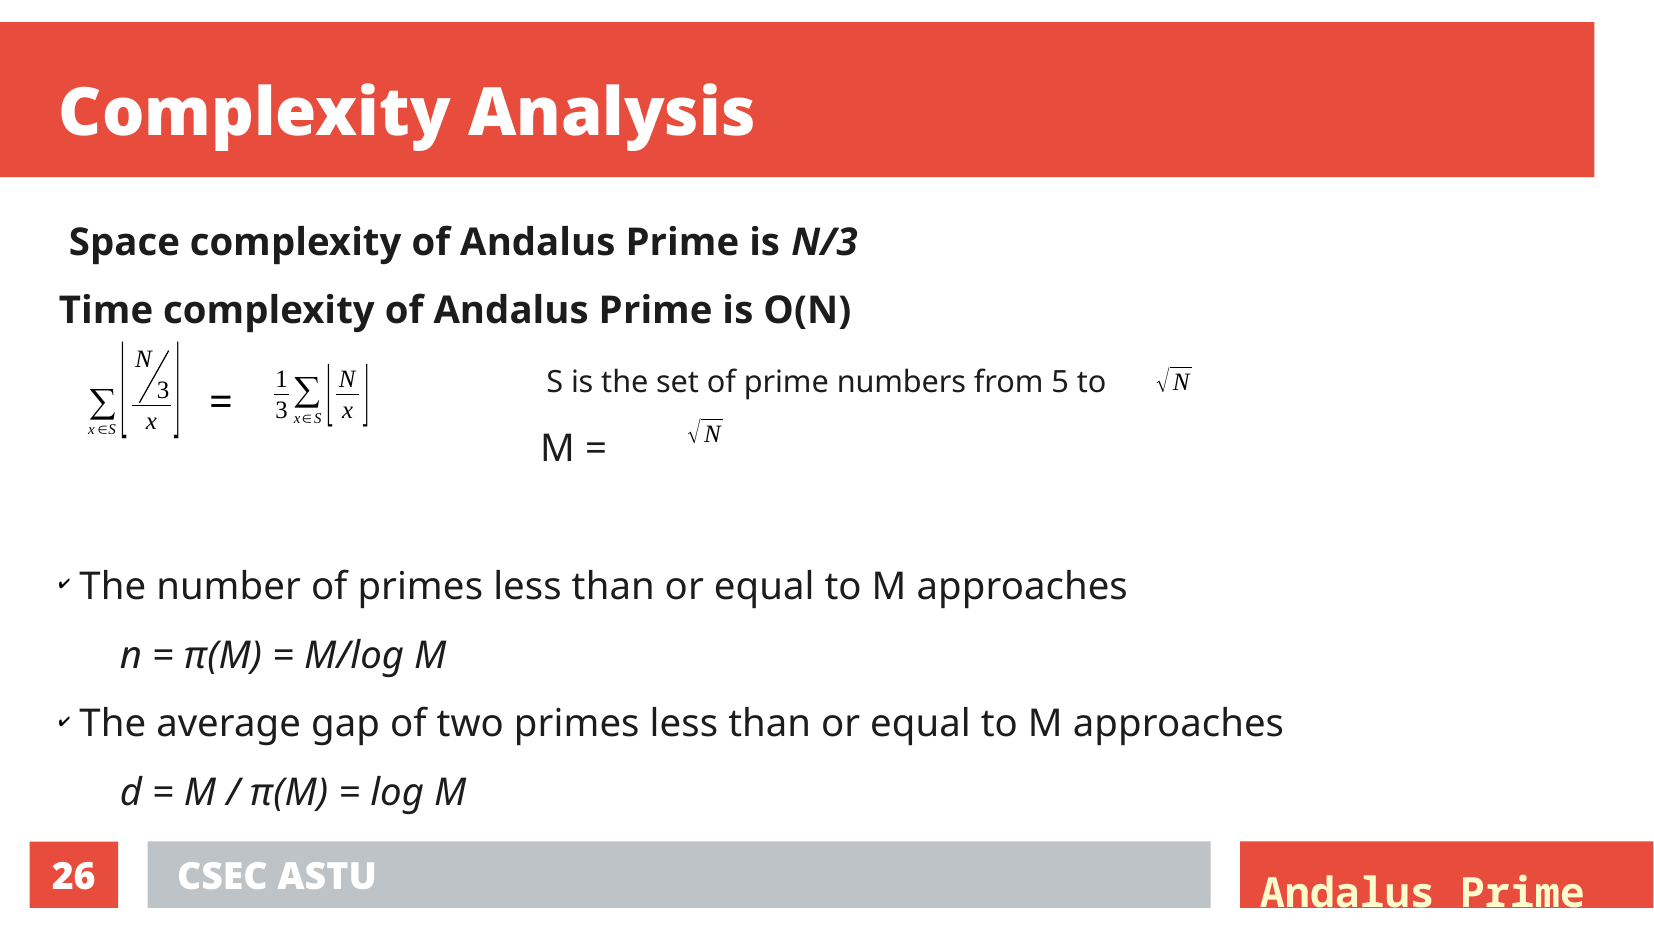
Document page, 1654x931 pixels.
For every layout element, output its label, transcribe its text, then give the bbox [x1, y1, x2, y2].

title Complexity Analysis [59, 44, 1595, 156]
text_box Andalus Prime [1245, 855, 1636, 912]
text_box = [194, 363, 257, 428]
chart [81, 340, 188, 441]
chart [680, 417, 729, 448]
chart [1149, 365, 1198, 396]
chart [266, 362, 376, 428]
list Space complexity of Andalus Prime is N/3 Time complexity of Andalus Prime is O(N) S is the set of prime numbers from 5 to M = The number of primes less than or equal to M approaches n = π(M) = M/log M The average gap of two primes less than or equal to M approaches d = M / π(M) = log M [59, 213, 1565, 820]
